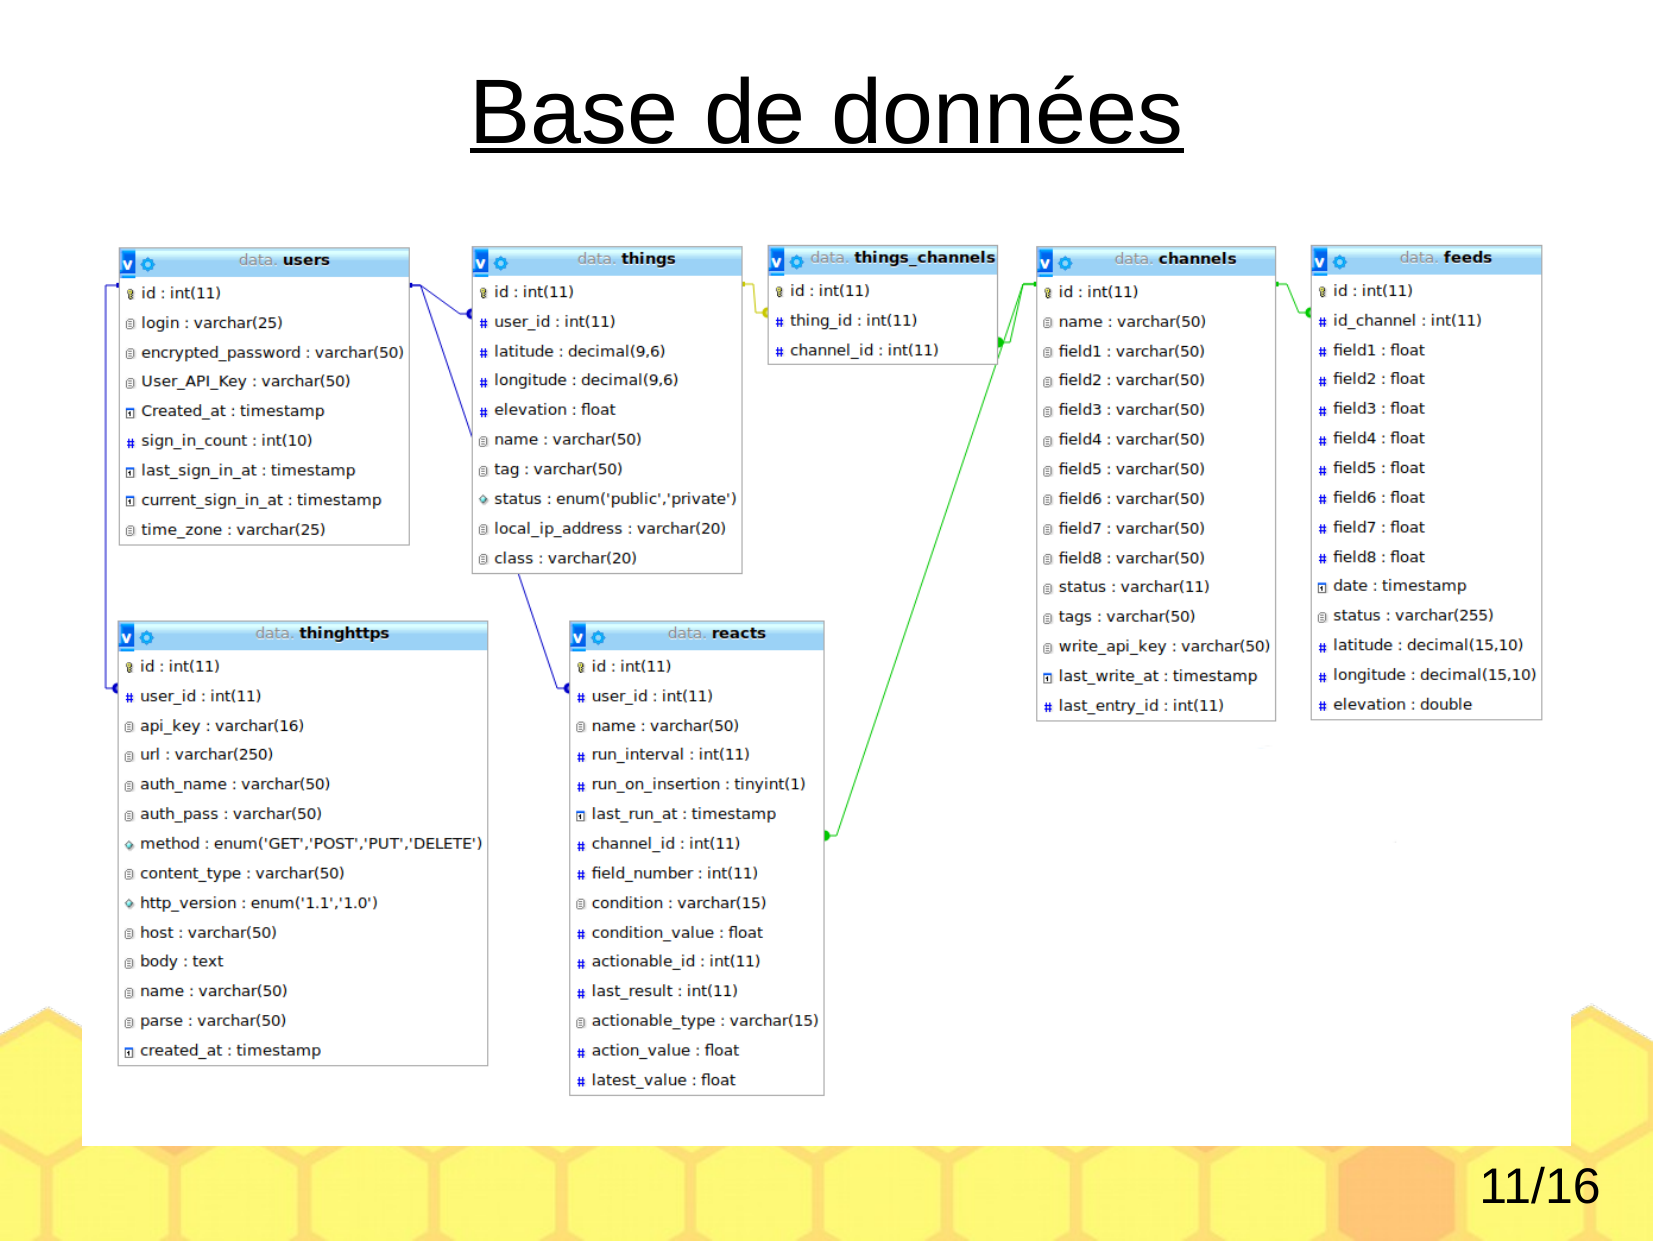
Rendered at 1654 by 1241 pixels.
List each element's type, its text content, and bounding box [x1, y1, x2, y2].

text_box <numéro>/16 [1464, 1145, 1630, 1241]
picture [0, 220, 1653, 1241]
title Base de données [82, 8, 1571, 216]
